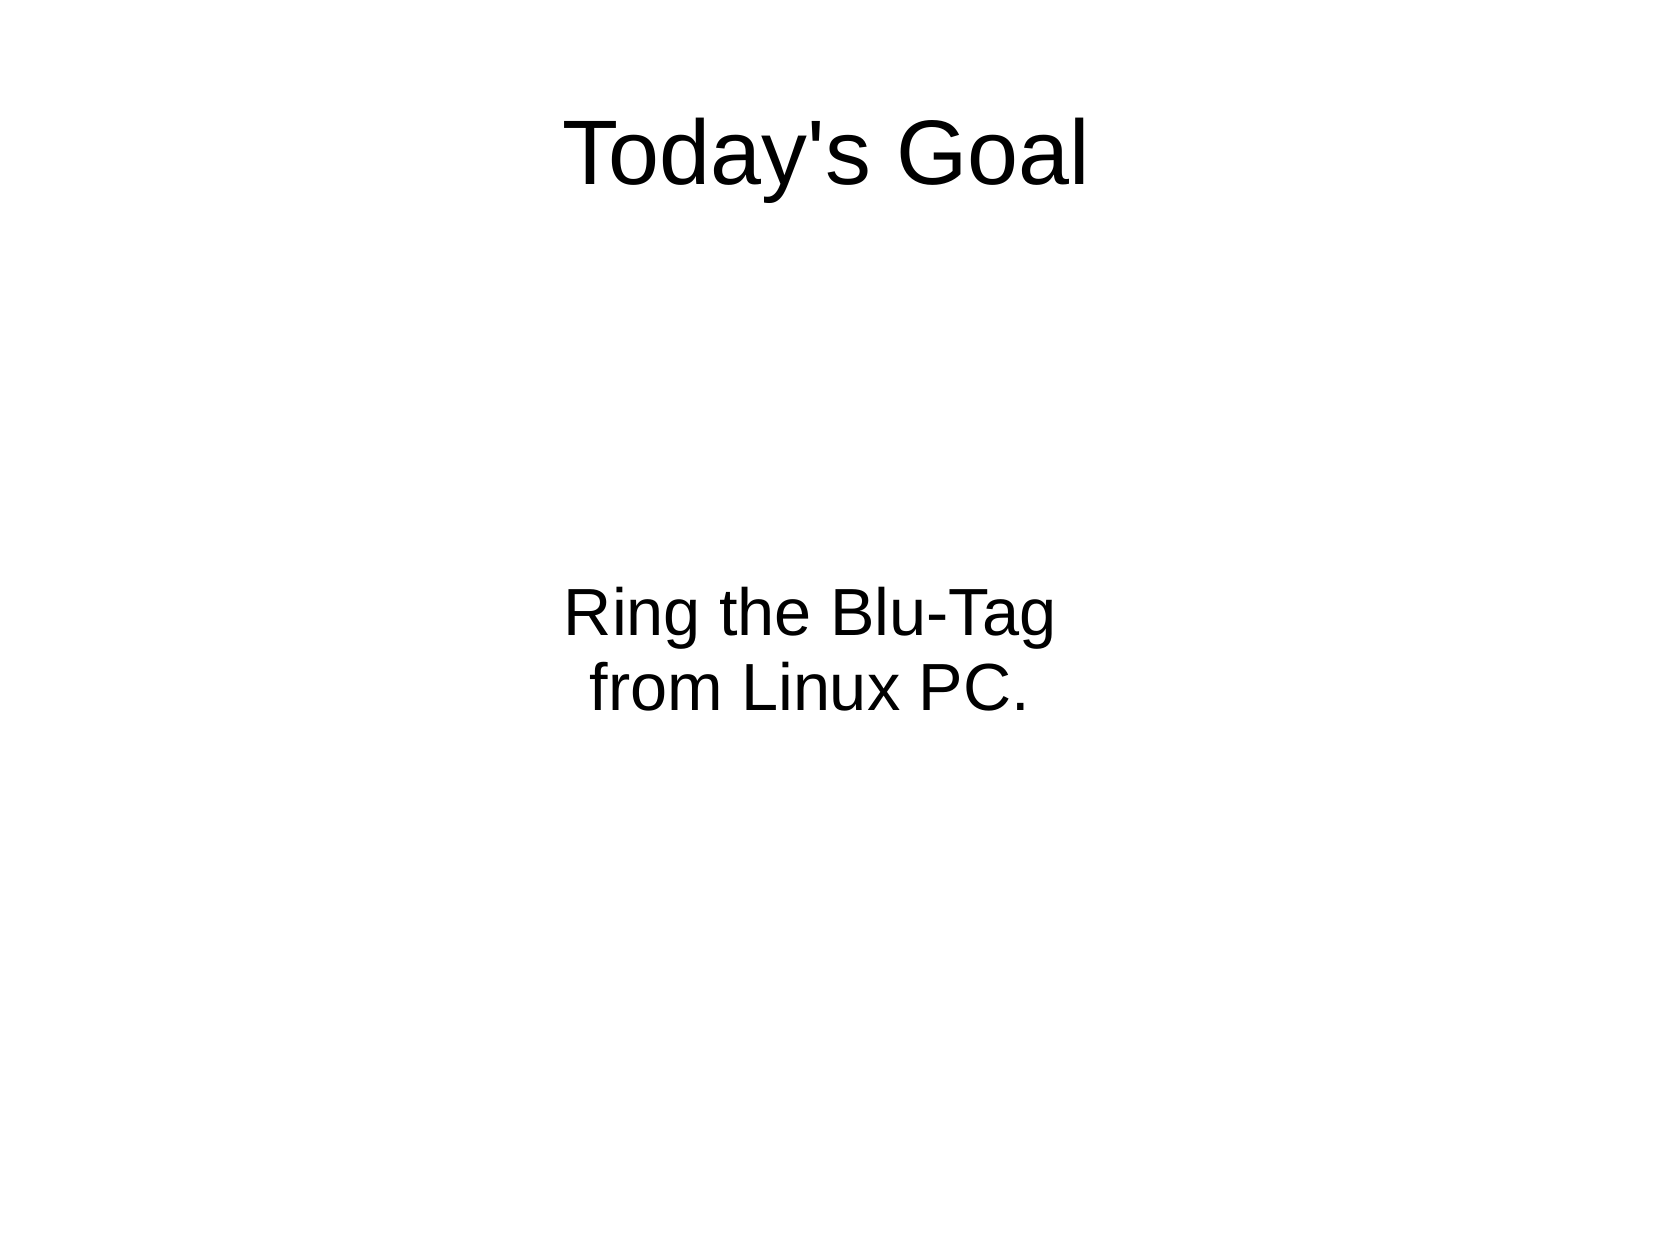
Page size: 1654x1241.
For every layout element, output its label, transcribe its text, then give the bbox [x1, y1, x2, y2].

subtitle Ring the Blu-Tag from Linux PC. [82, 290, 1538, 1010]
title Today's Goal [82, 49, 1571, 257]
